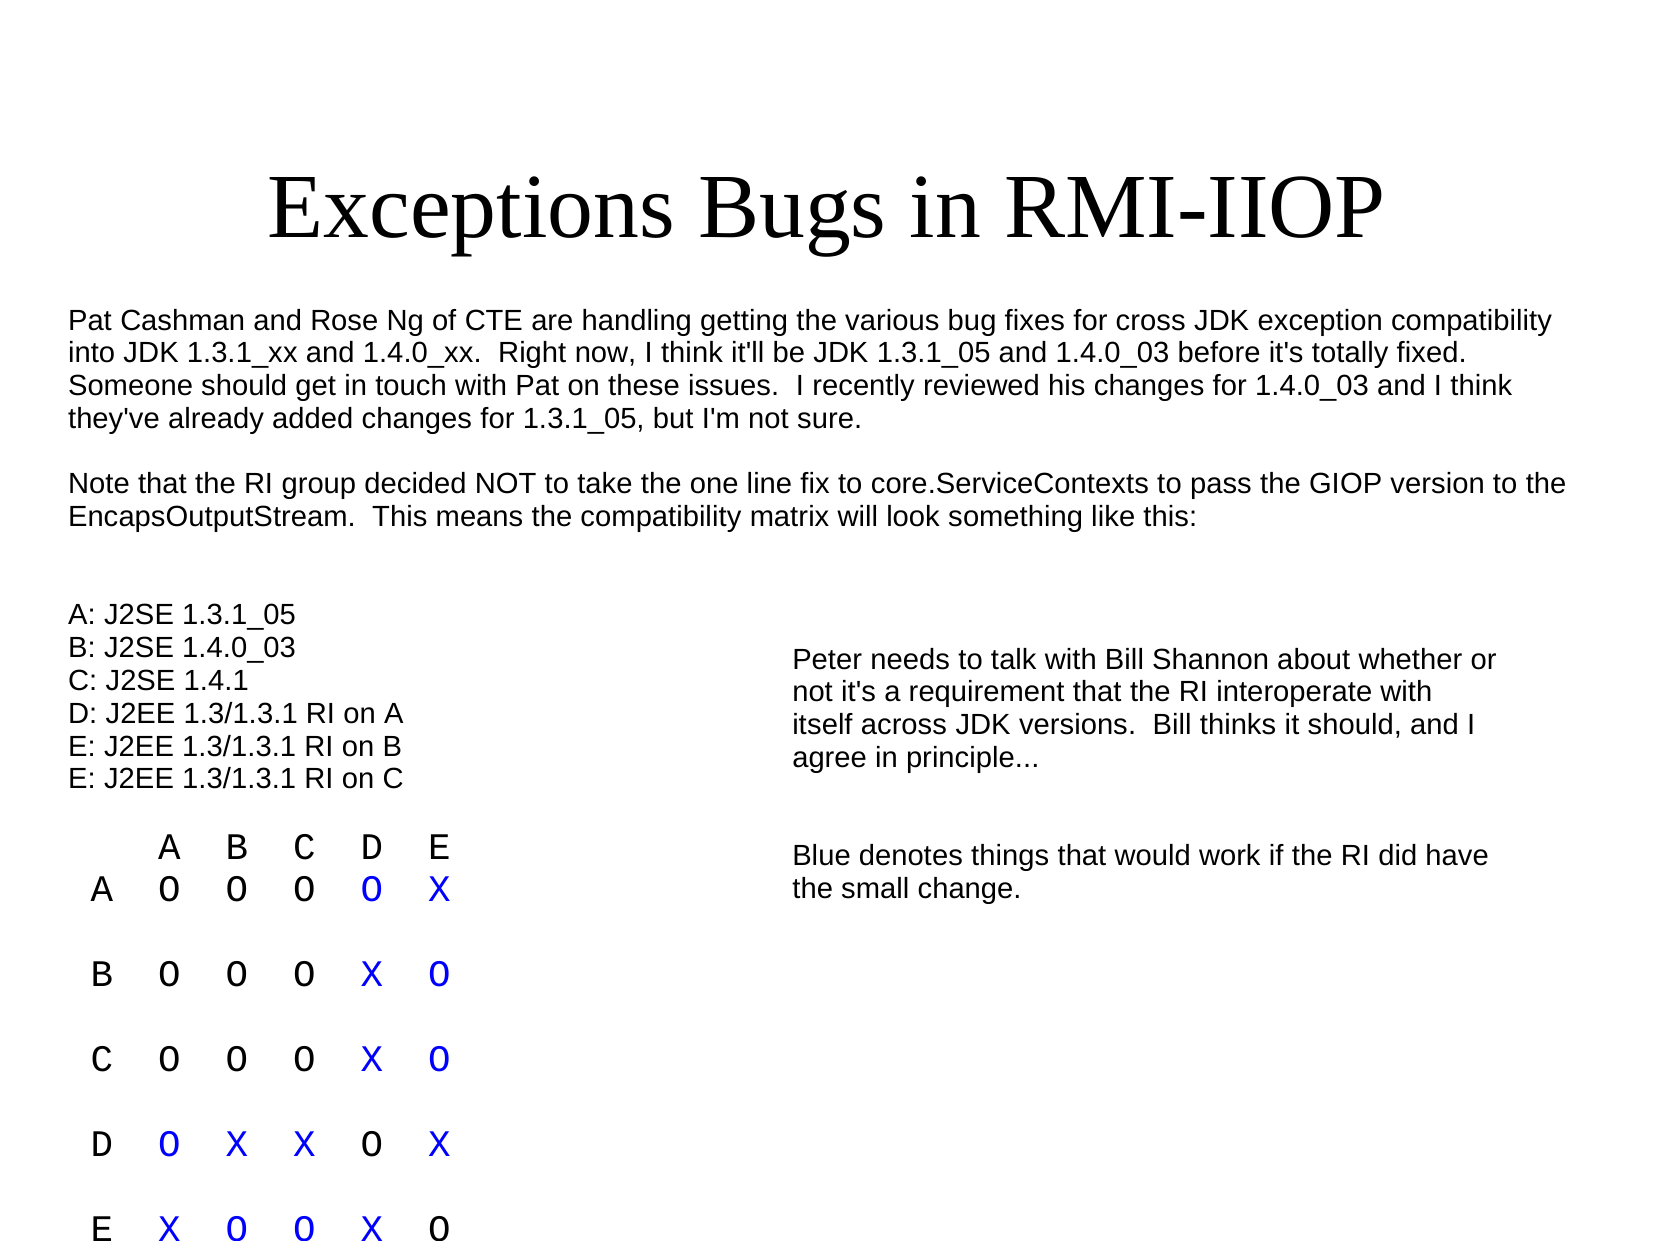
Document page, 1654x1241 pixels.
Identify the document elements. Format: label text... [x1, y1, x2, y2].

text_box Pat Cashman and Rose Ng of CTE are handling getting the various bug fixes for cross JDK exception compatibility into JDK 1.3.1_xx and 1.4.0_xx. Right now, I think it'll be JDK 1.3.1_05 and 1.4.0_03 before it's totally fixed. Someone should get in touch with Pat on these issues. I recently reviewed his changes for 1.4.0_03 and I think they've already added changes for 1.3.1_05, but I'm not sure. Note that the RI group decided NOT to take the one line fix to core.ServiceContexts to pass the GIOP version to the EncapsOutputStream. This means the compatibility matrix will look something like this: A: J2SE 1.3.1_05 B: J2SE 1.4.0_03 C: J2SE 1.4.1 D: J2EE 1.3/1.3.1 RI on A E: J2EE 1.3/1.3.1 RI on B E: J2EE 1.3/1.3.1 RI on C A B C D E A O O O O X B O O O X O C O O O X O D O X X O X E X O O X O [68, 270, 1578, 1241]
text_box Peter needs to talk with Bill Shannon about whether or not it's a requirement that the RI interoperate with itself across JDK versions. Bill thinks it should, and I agree in principle... Blue denotes things that would work if the RI did have the small change. [792, 642, 1501, 935]
title Exceptions Bugs in RMI-IIOP [121, 102, 1534, 270]
